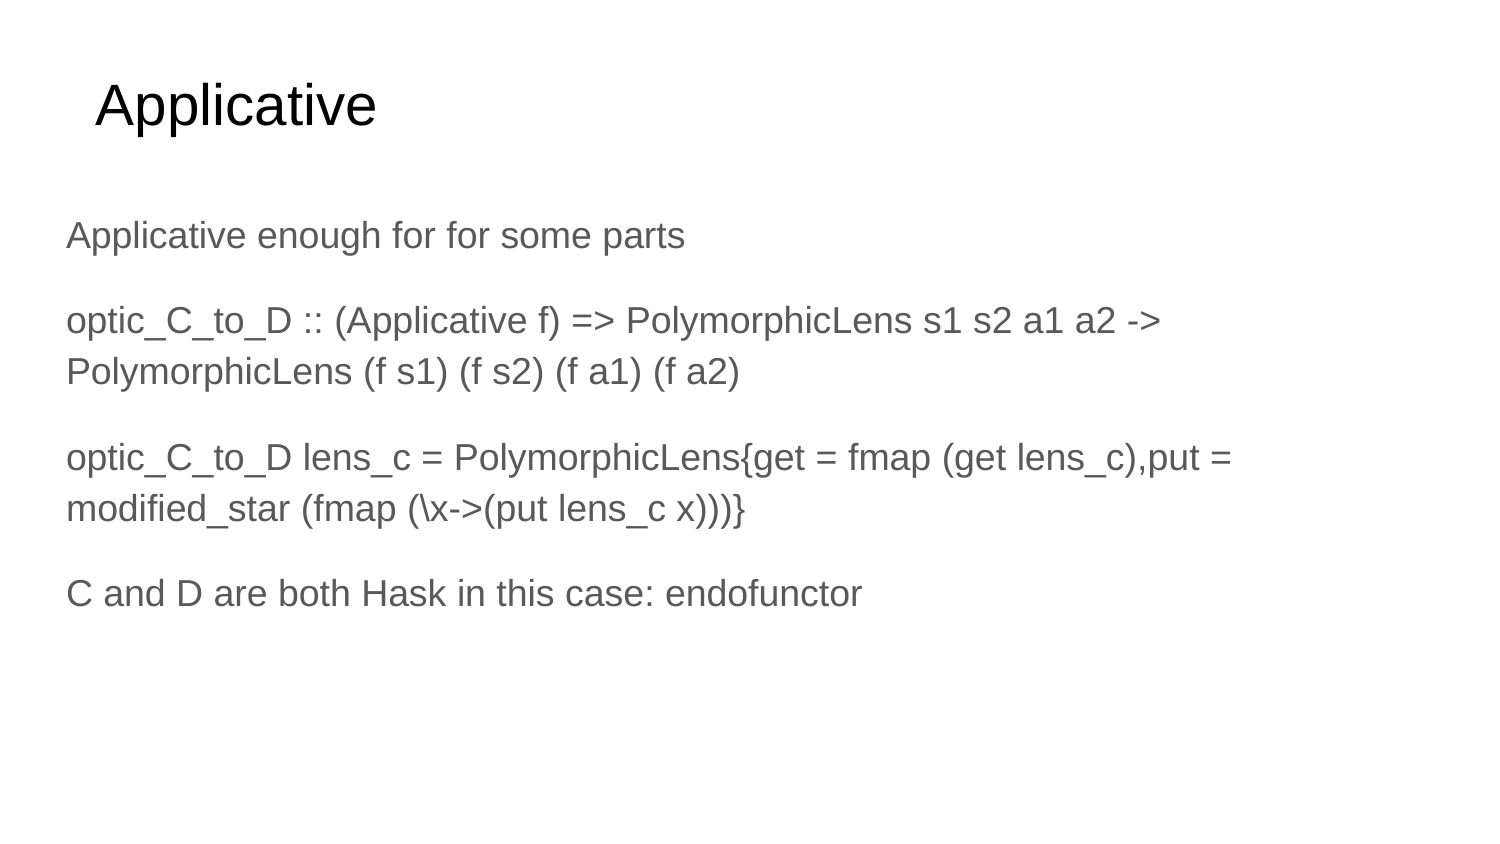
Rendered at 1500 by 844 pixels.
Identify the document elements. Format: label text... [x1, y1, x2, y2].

title Applicative [80, 51, 1479, 146]
list Applicative enough for for some parts optic_C_to_D :: (Applicative f) => PolymorphicLens s1 s2 a1 a2 -> PolymorphicLens (f s1) (f s2) (f a1) (f a2) optic_C_to_D lens_c = PolymorphicLens{get = fmap (get lens_c),put = modified_star (fmap (\x->(put lens_c x)))} C and D are both Hask in this case: endofunctor [51, 189, 1449, 750]
